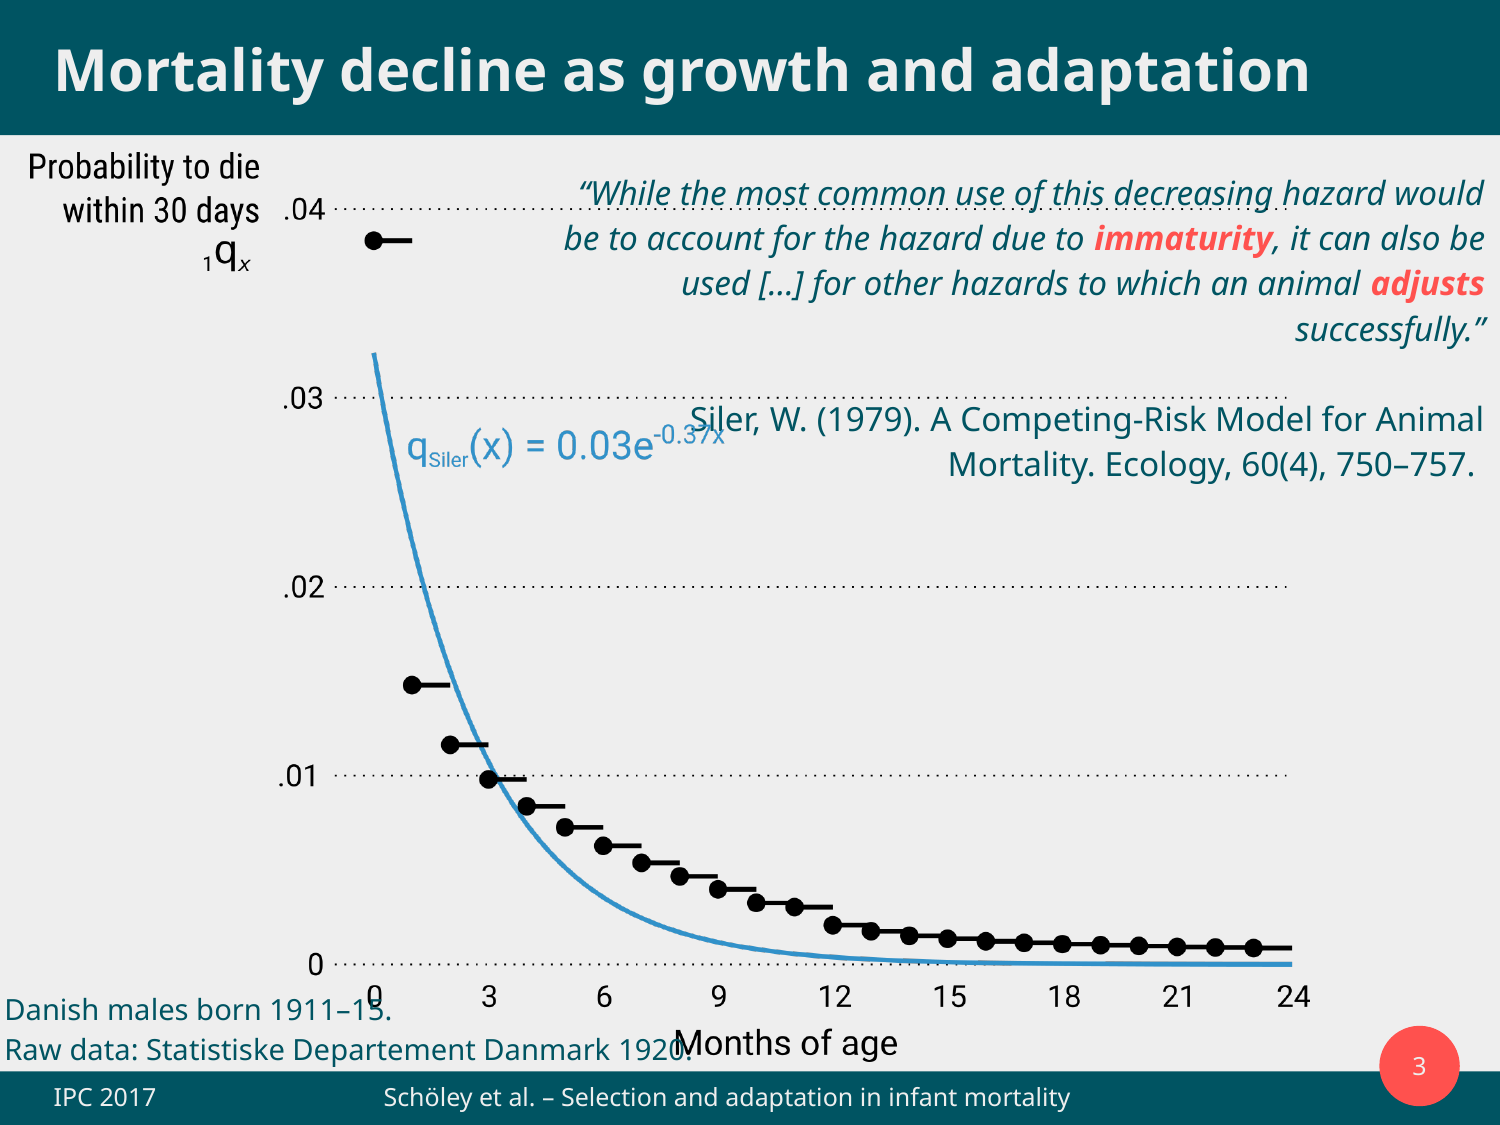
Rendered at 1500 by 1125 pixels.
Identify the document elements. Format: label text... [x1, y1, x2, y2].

picture [30, 152, 1310, 1062]
text_box “While the most common use of this decreasing hazard would be to account for the hazard due to immaturity, it can also be used [...] for other hazards to which an animal adjusts successfully.” Siler, W. (1979). A Competing-Risk Model for Animal Mortality. Ecology, 60(4), 750–757. [1310, 162, 1500, 528]
title Mortality decline as growth and adaptation [53, 0, 1447, 141]
text_box Danish males born 1911–15. Raw data: Statistiske Departement Danmark 1920. [0, 981, 755, 1075]
